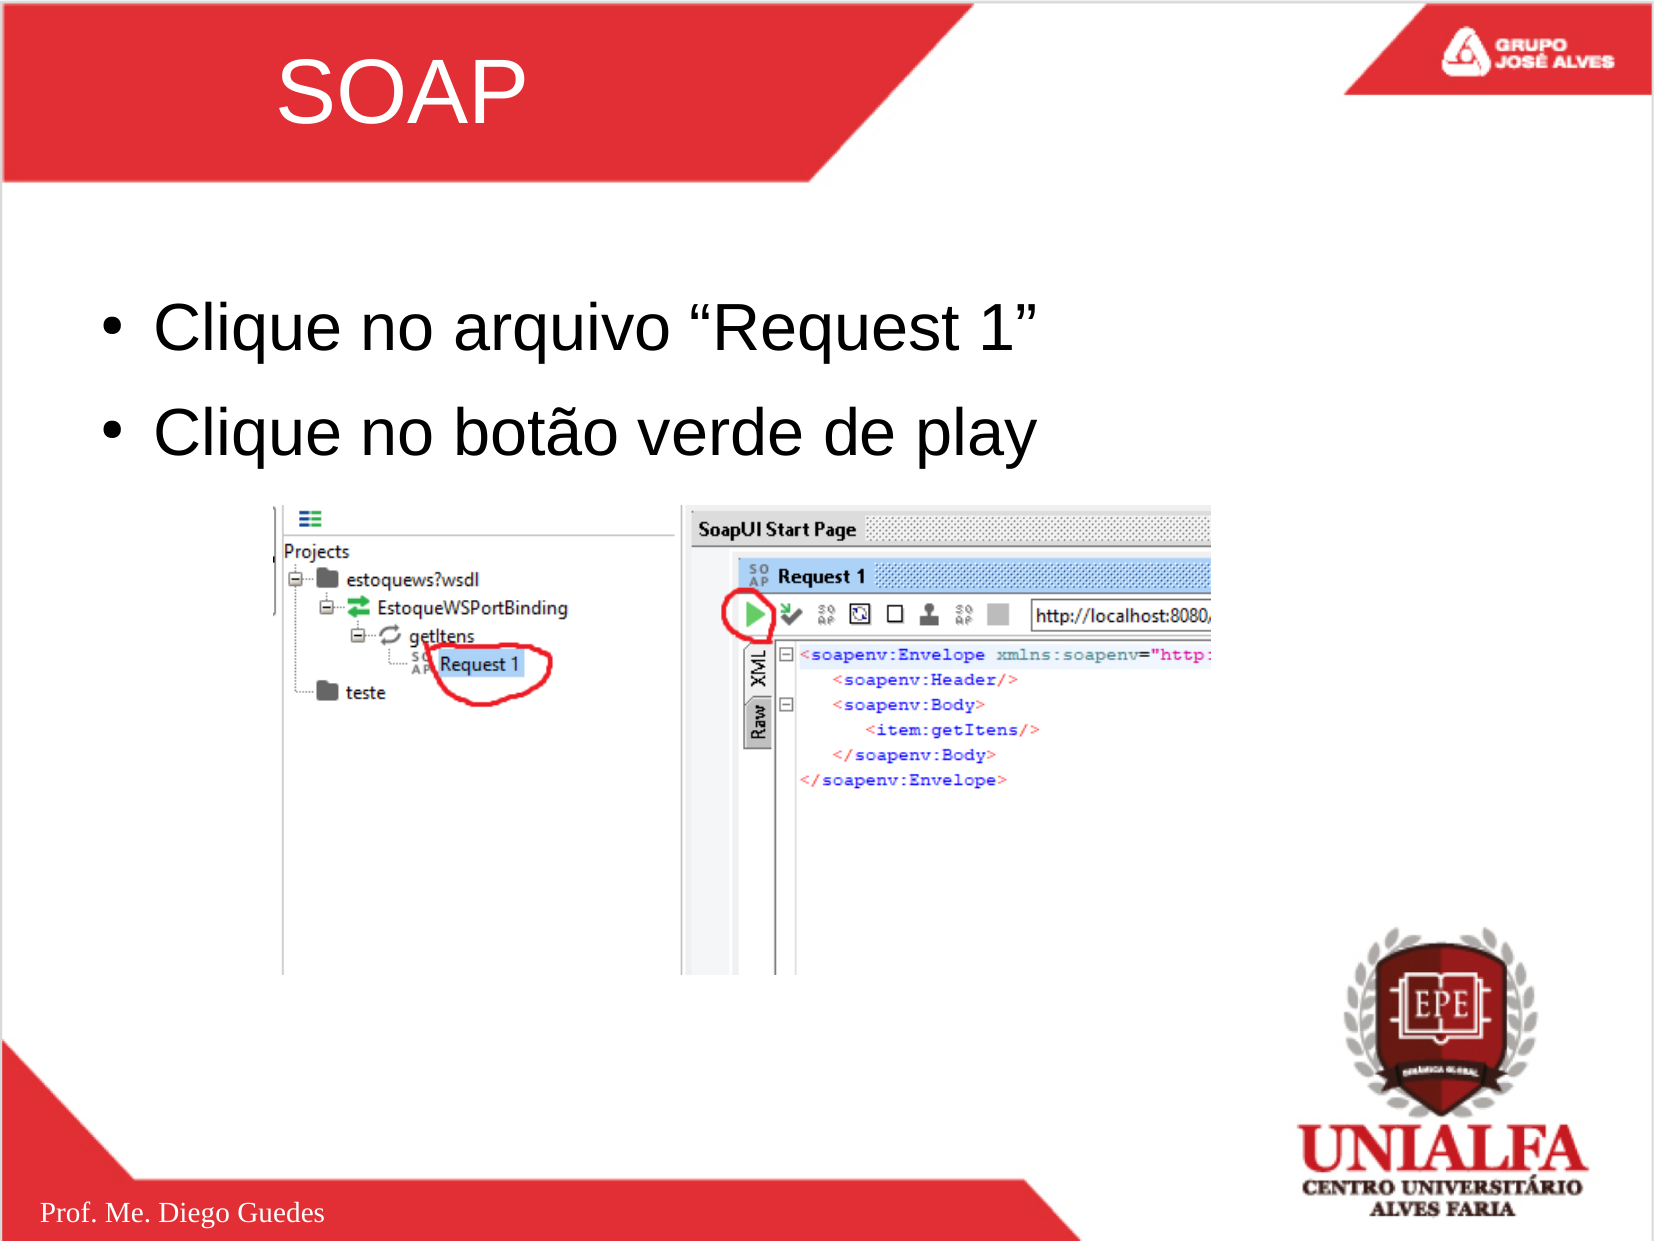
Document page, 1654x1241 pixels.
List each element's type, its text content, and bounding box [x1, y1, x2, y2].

title SOAP [6, 11, 799, 174]
picture [0, 0, 1654, 1241]
list Clique no arquivo “Request 1” Clique no botão verde de play [82, 290, 1571, 1010]
